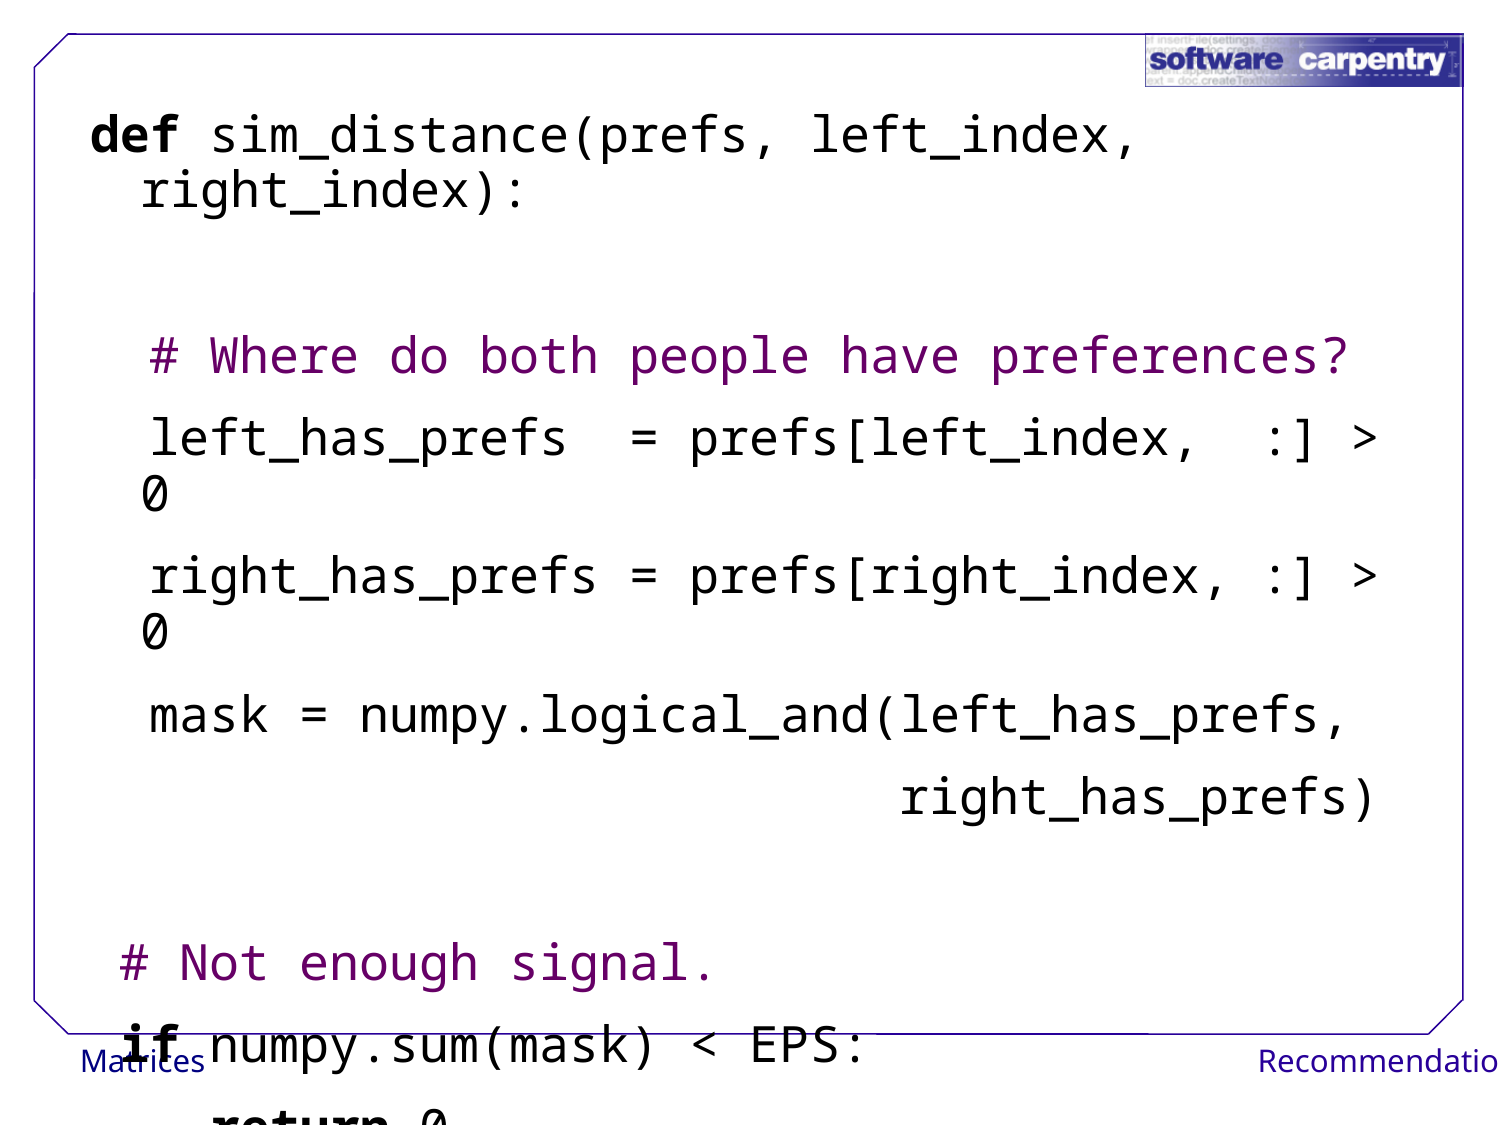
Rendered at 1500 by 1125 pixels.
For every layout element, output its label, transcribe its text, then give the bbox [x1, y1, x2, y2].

picture [1145, 33, 1464, 87]
list def sim_distance(prefs, left_index, right_index): # Where do both people have preferences? left_has_prefs = prefs[left_index, :] > 0 right_has_prefs = prefs[right_index, :] > 0 mask = numpy.logical_and(left_has_prefs, right_has_prefs) # Not enough signal. if numpy.sum(mask) < EPS: return 0 [75, 99, 1426, 1001]
